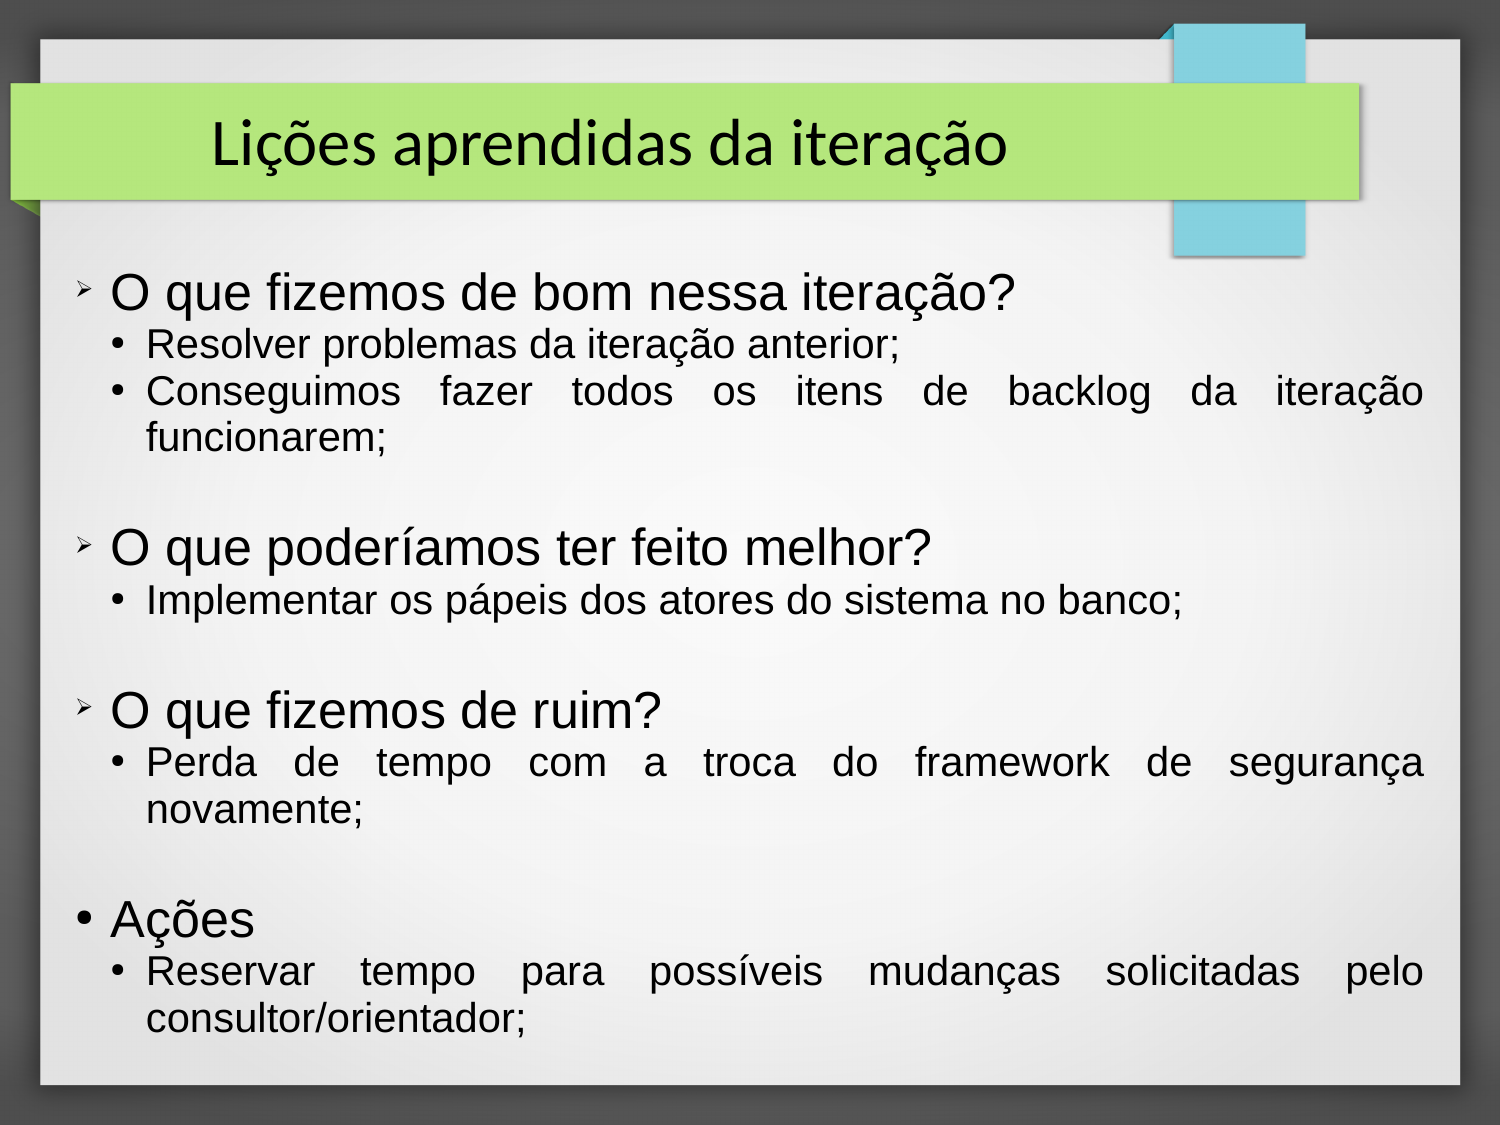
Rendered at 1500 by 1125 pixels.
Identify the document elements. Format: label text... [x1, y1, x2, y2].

picture [0, 0, 1500, 1125]
text_box Lições aprendidas da iteração [75, 85, 1147, 193]
subtitle O que fizemos de bom nessa iteração? Resolver problemas da iteração anterior; Conseguimos fazer todos os itens de backlog da iteração funcionarem; O que poderíamos ter feito melhor? Implementar os pápeis dos atores do sistema no banco; O que fizemos de ruim? Perda de tempo com a troca do framework de segurança novamente; Ações Reservar tempo para possíveis mudanças solicitadas pelo consultor/orientador; [75, 263, 1425, 1125]
